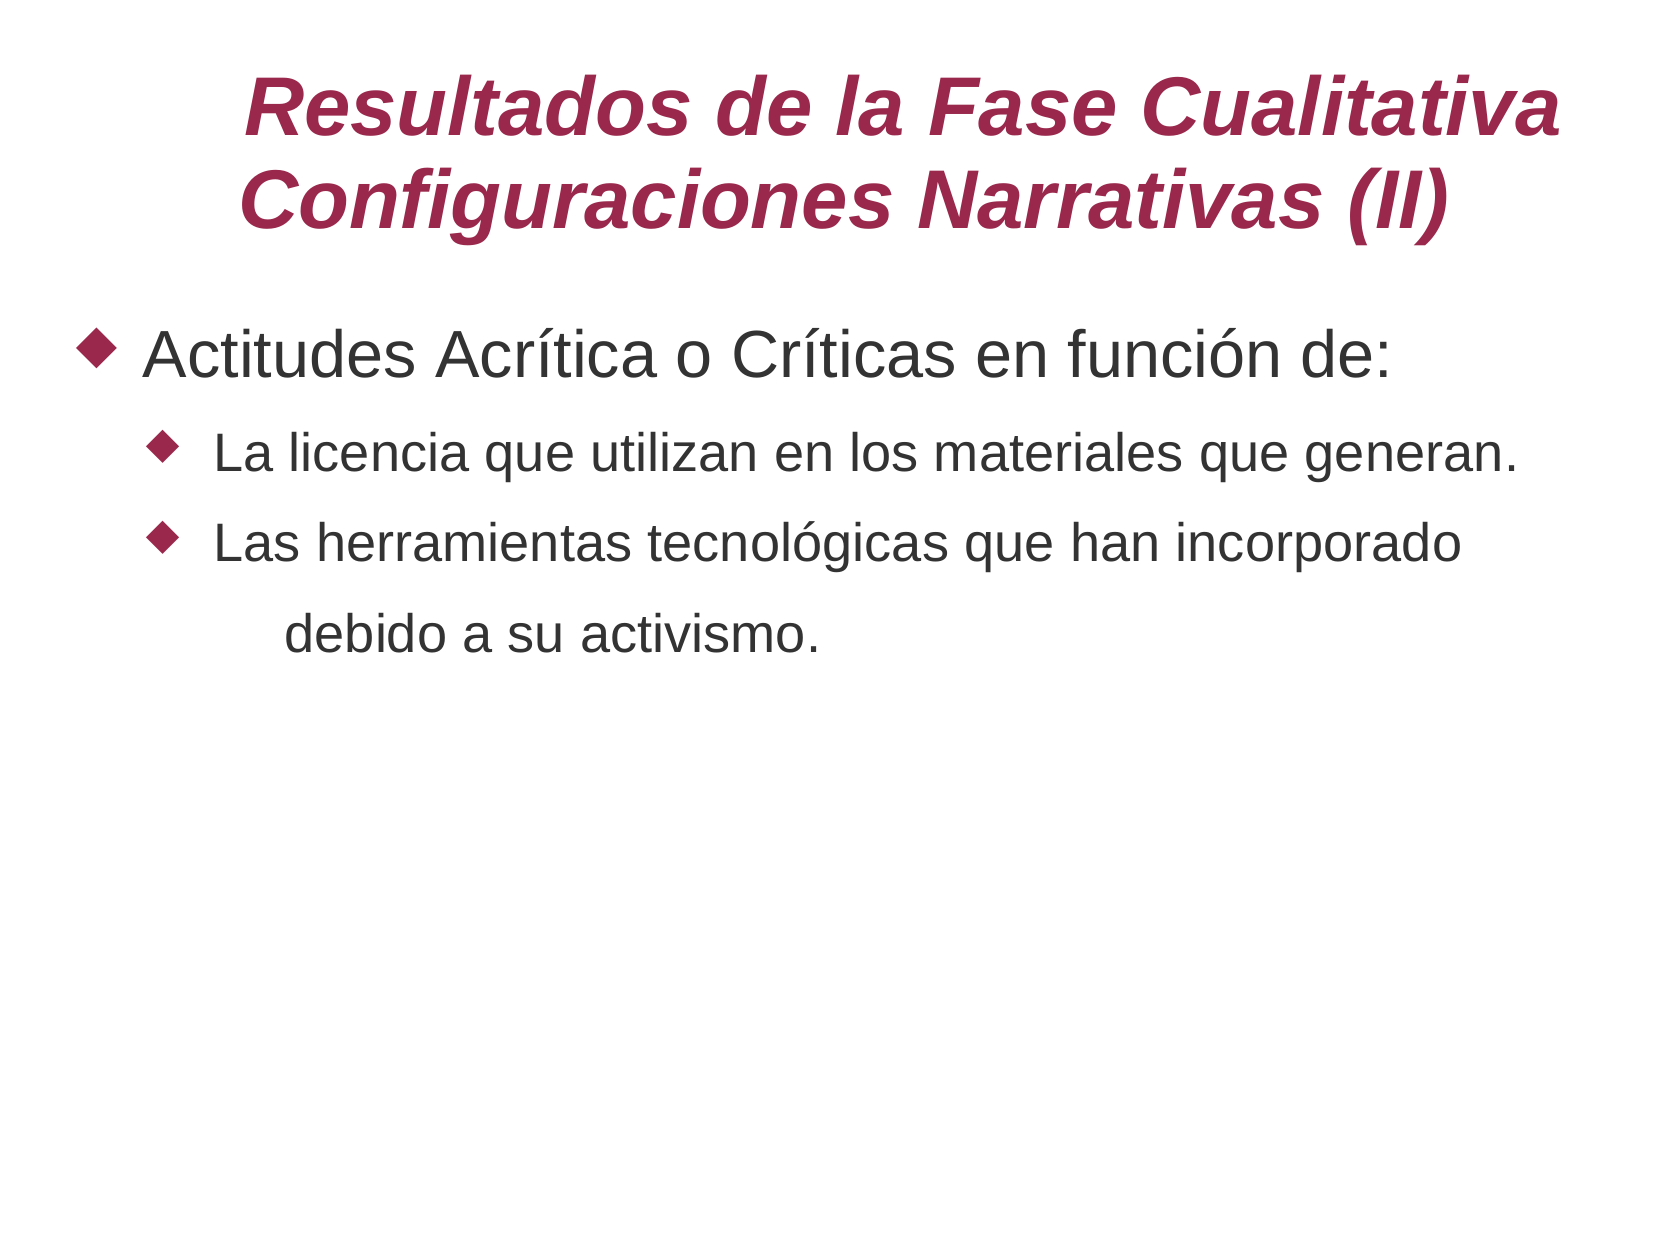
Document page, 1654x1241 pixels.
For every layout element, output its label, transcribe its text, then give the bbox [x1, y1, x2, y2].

title Resultados de la Fase Cualitativa Configuraciones Narrativas (II) [82, 49, 1571, 257]
list Actitudes Acrítica o Críticas en función de: La licencia que utilizan en los materiales que generan. Las herramientas tecnológicas que han incorporado debido a su activismo. [60, 317, 1571, 1182]
